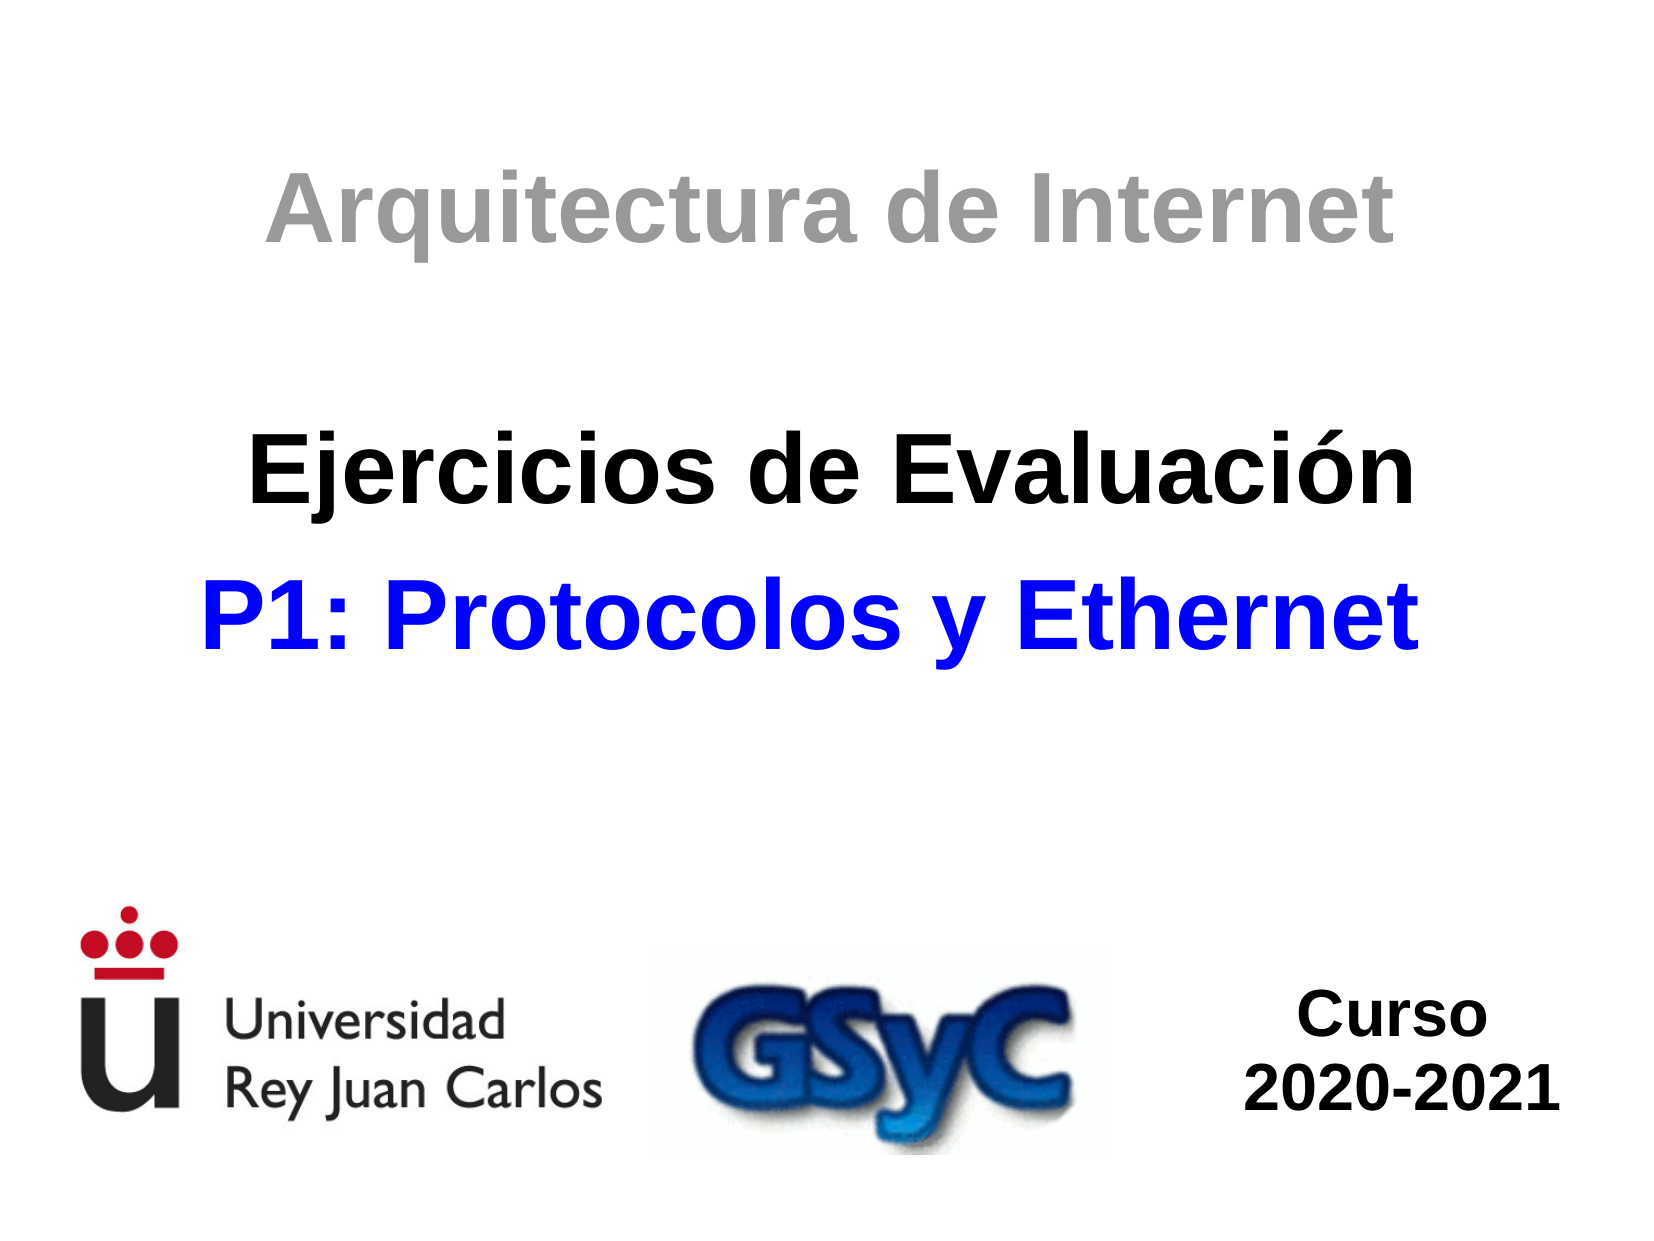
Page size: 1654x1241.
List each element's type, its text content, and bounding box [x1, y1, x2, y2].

title P1: Protocolos y Ethernet [135, 555, 1486, 676]
picture [653, 944, 1111, 1156]
title Arquitectura de Internet [144, 39, 1516, 376]
picture [46, 884, 631, 1141]
title Curso 2020-2021 [1200, 975, 1606, 1126]
title Ejercicios de Evaluación [225, 413, 1441, 526]
